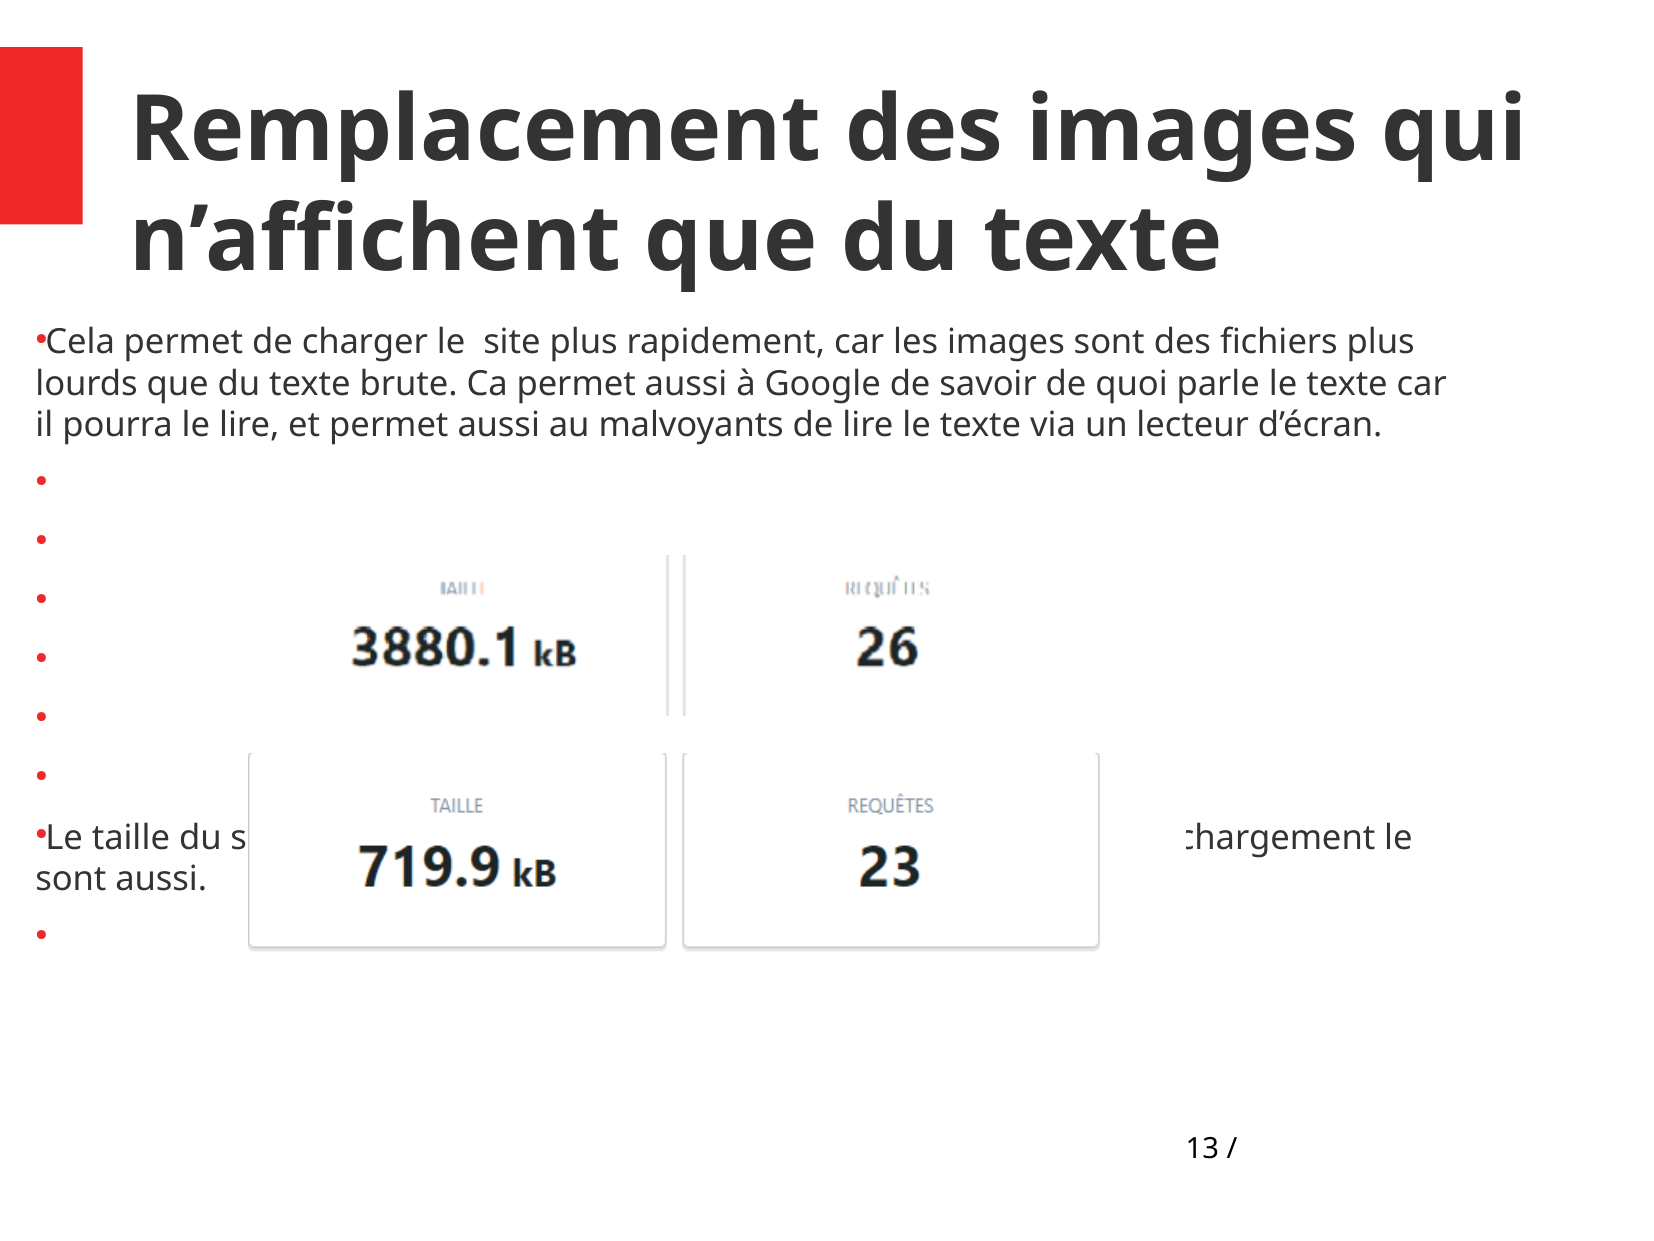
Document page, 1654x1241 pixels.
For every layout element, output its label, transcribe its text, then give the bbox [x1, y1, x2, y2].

picture [283, 555, 1071, 716]
list Cela permet de charger le site plus rapidement, car les images sont des fichiers plus lourds que du texte brute. Ca permet aussi à Google de savoir de quoi parle le texte car il pourra le lire, et permet aussi au malvoyants de lire le texte via un lecteur d’écran. Le taille du site est allégée, le nombre de requête et donc le temps de chargement le sont aussi. [35, 318, 1453, 1039]
title Remplacement des images qui n’affichent que du texte [129, 53, 1583, 304]
picture [248, 753, 1186, 953]
text_box / [1185, 1129, 1571, 1216]
